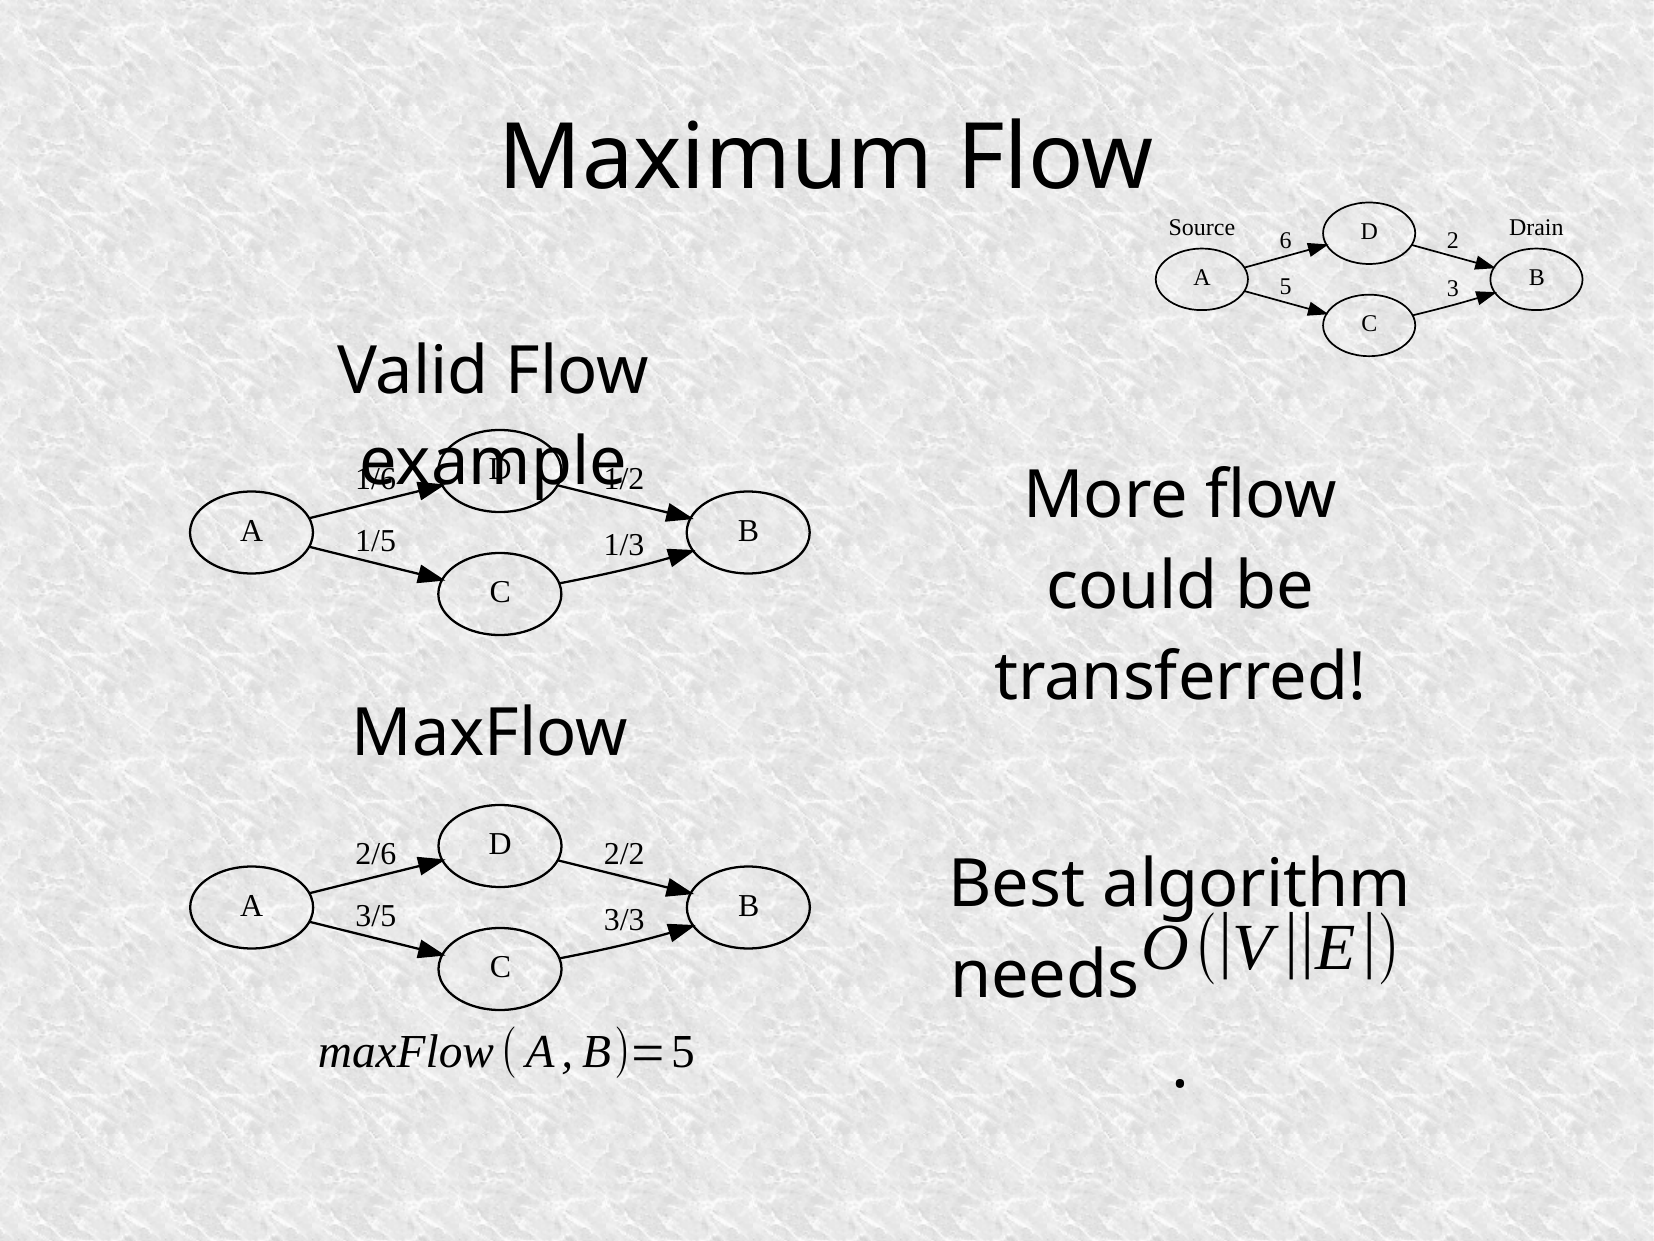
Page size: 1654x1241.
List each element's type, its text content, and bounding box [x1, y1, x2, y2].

title Maximum Flow [82, 49, 1571, 257]
text_box Valid Flow example [145, 315, 806, 405]
text_box More flow could be transferred! [885, 439, 1441, 679]
text_box MaxFlow [300, 676, 646, 767]
chart [306, 1023, 706, 1081]
picture [0, 0, 1654, 1241]
text_box Best algorithm needs . [885, 827, 1441, 995]
chart [1125, 907, 1415, 987]
